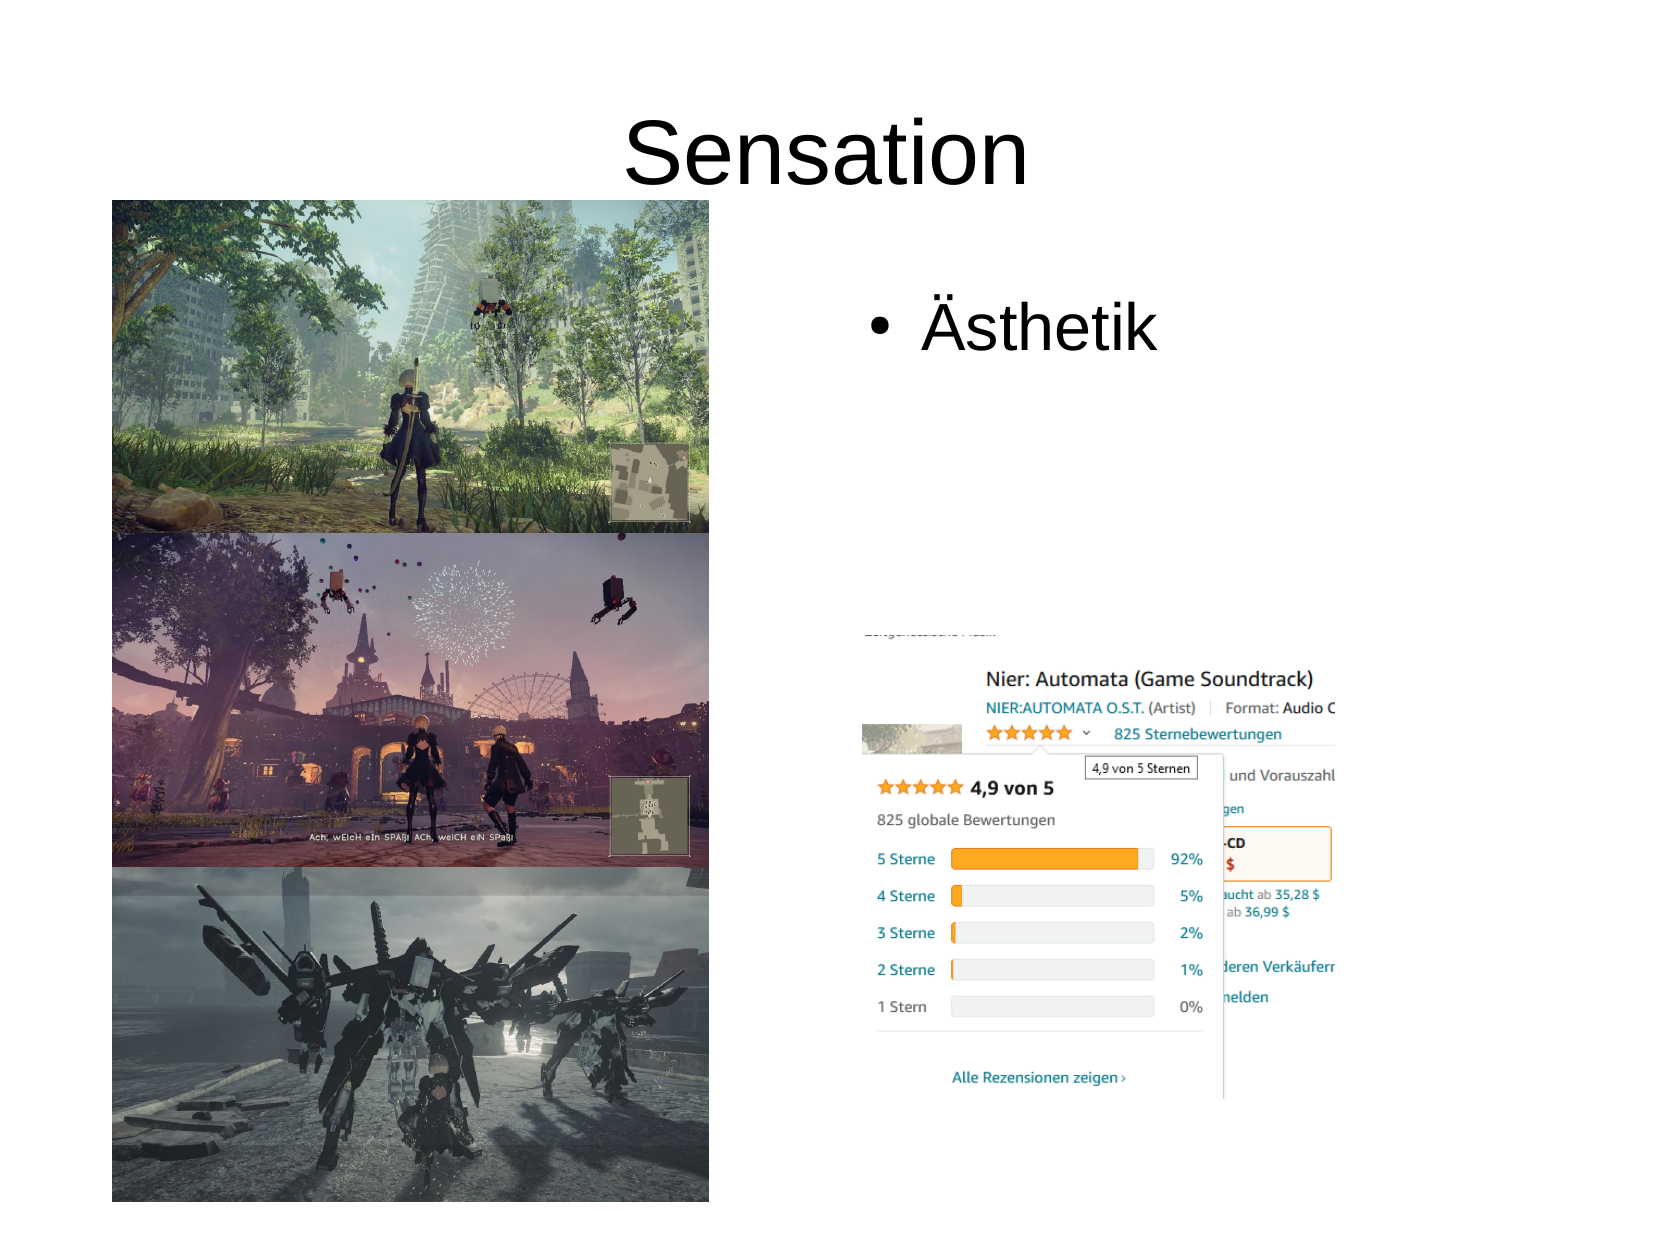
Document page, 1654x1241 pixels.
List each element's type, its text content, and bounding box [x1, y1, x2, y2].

list Ästhetik [850, 290, 1571, 1109]
picture [862, 635, 1335, 1099]
title Sensation [82, 49, 1571, 257]
picture [112, 200, 709, 1202]
